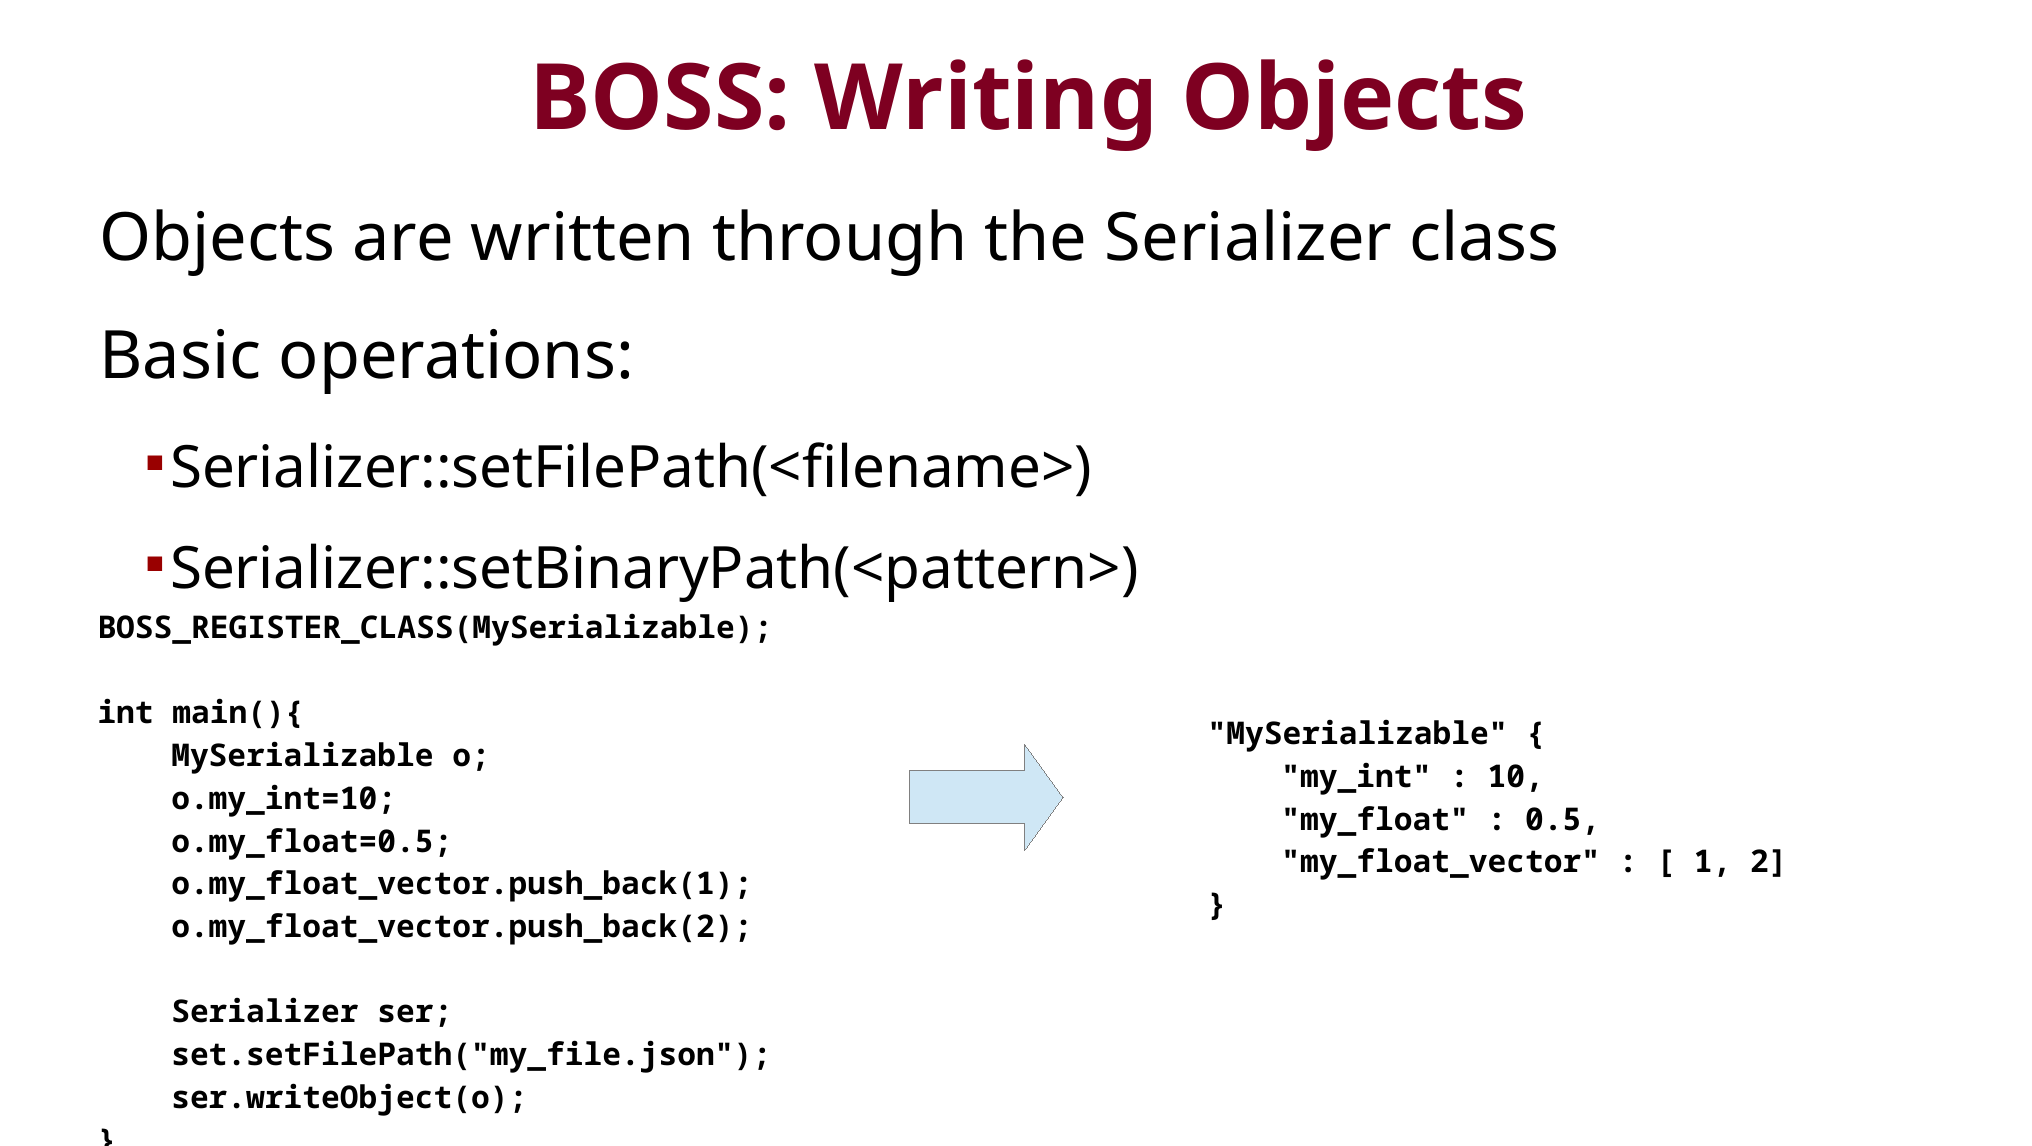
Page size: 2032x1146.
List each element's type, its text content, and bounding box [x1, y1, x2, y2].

list Objects are written through the Serializer class Basic operations: Serializer::setFilePath(<filename>) Serializer::setBinaryPath(<pattern>) [59, 188, 1985, 1111]
text_box "MySerializable" { "my_int" : 10, "my_float" : 0.5, "my_float_vector" : [ 1, 2] } [1192, 703, 1949, 922]
text_box BOSS_REGISTER_CLASS(MySerializable); int main(){ MySerializable o; o.my_int=10; o.my_float=0.5; o.my_float_vector.push_back(1); o.my_float_vector.push_back(2); Serializer ser; set.setFilePath("my_file.json"); ser.writeObject(o); } [82, 597, 839, 1134]
text_box [909, 744, 1064, 851]
title BOSS: Writing Objects [37, 10, 2020, 178]
